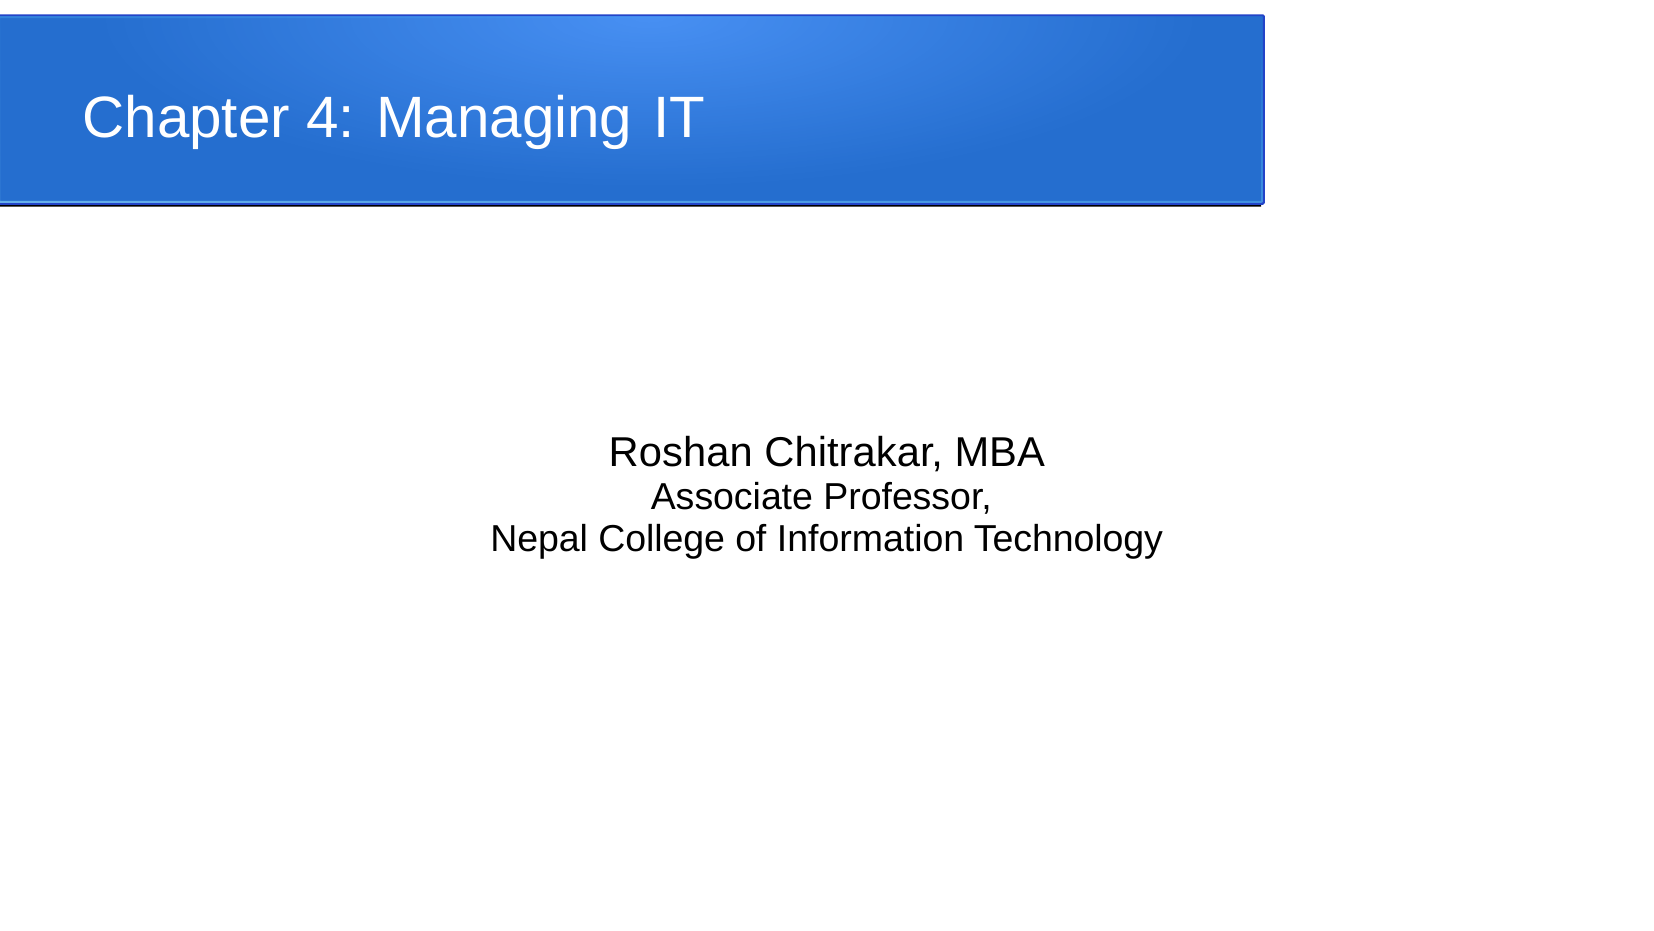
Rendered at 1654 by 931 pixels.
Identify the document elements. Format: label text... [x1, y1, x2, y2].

subtitle Roshan Chitrakar, MBA Associate Professor, Nepal College of Information Technology [82, 224, 1571, 764]
title Chapter 4: Managing IT [82, 35, 1235, 189]
